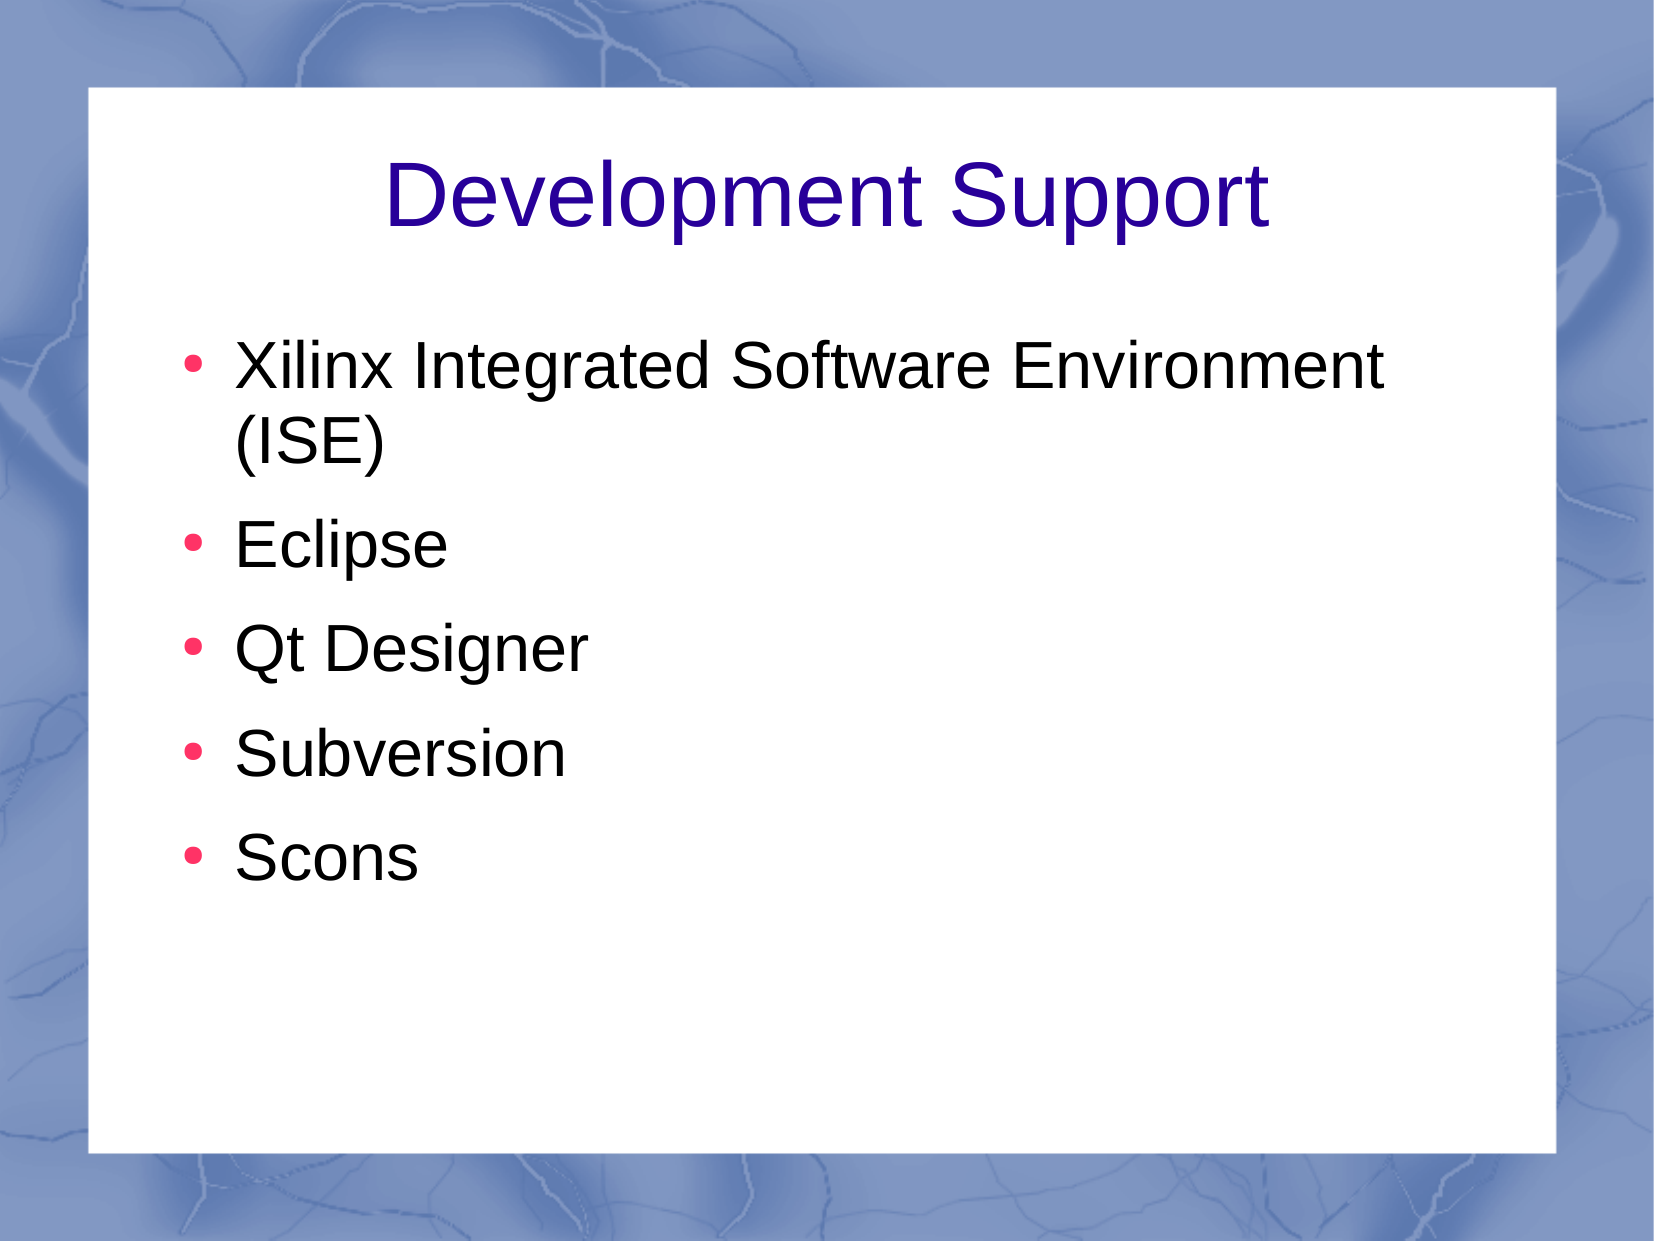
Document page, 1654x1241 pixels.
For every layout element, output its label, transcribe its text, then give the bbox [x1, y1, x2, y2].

picture [0, 0, 1654, 1241]
title Development Support [118, 98, 1536, 291]
list Xilinx Integrated Software Environment (ISE) Eclipse Qt Designer Subversion Scons [163, 328, 1523, 998]
